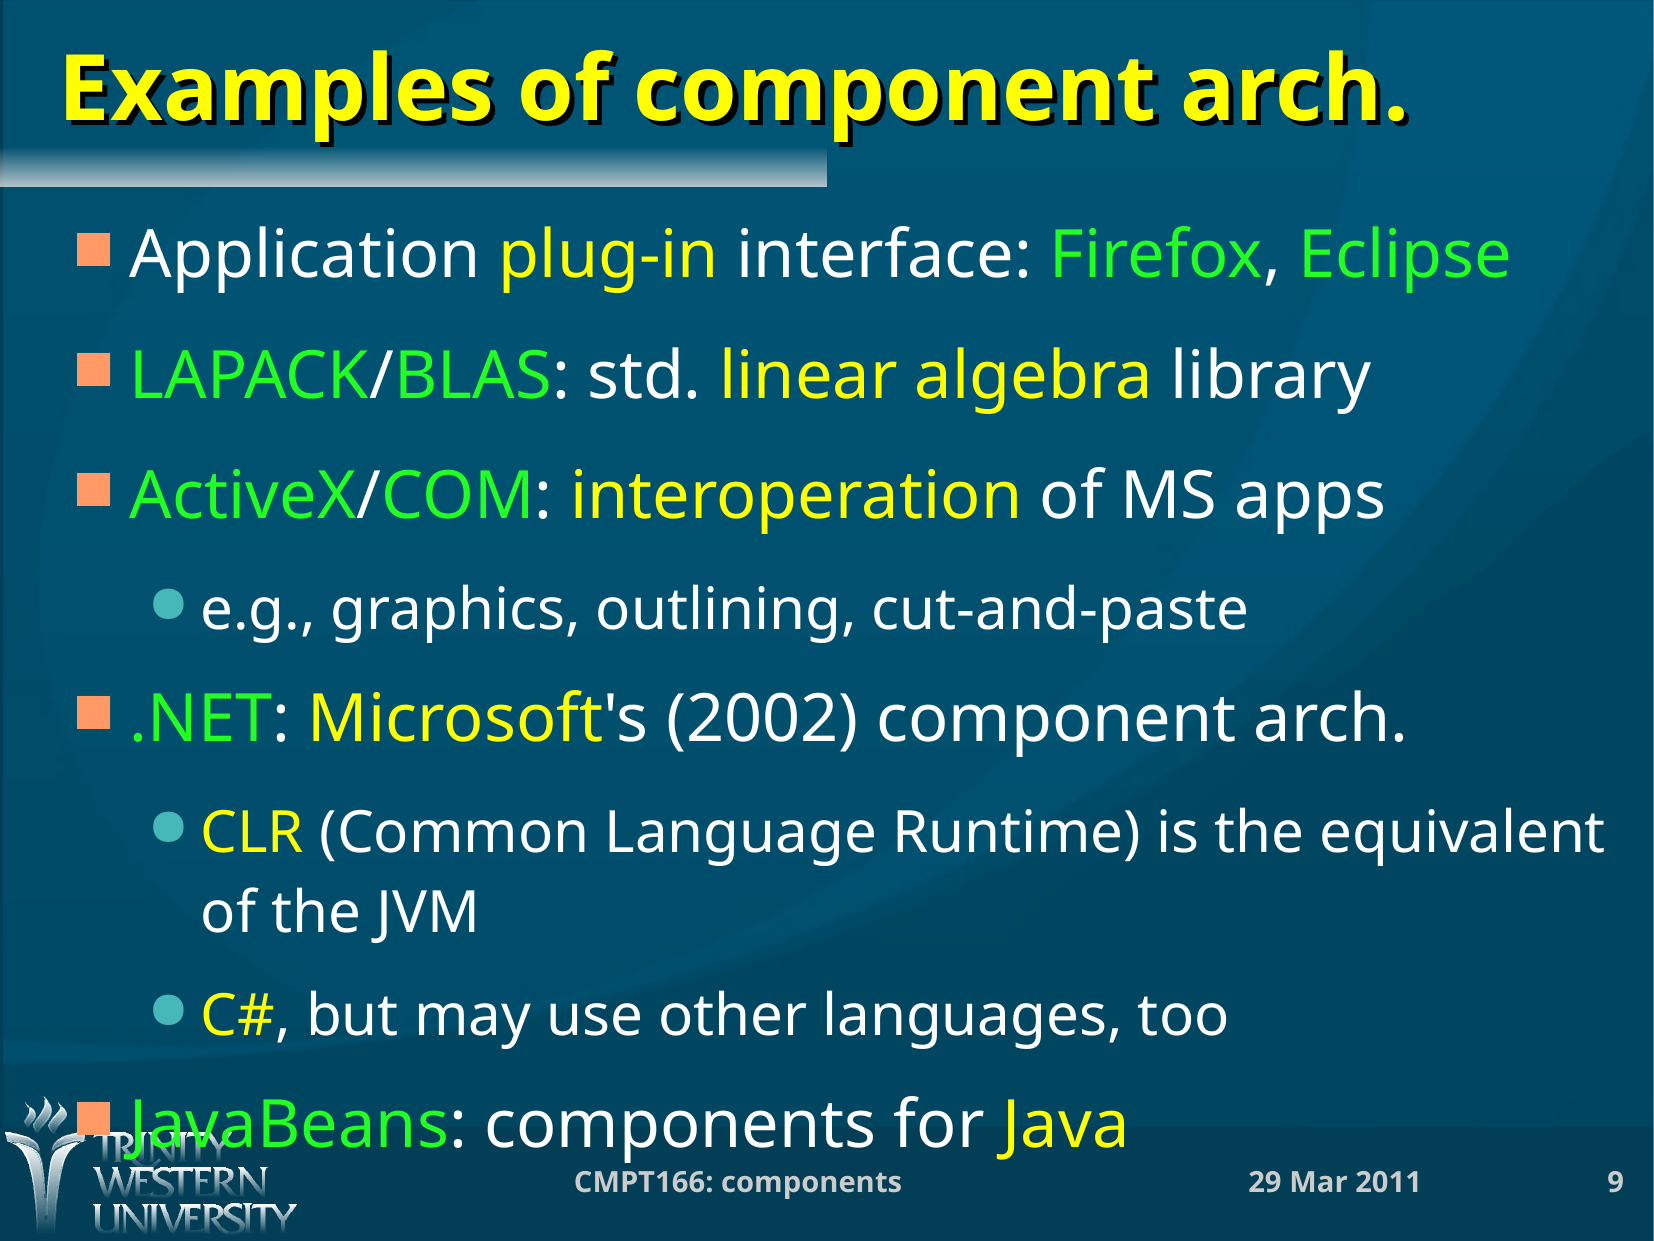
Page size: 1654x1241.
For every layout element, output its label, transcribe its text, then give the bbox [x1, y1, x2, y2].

list Application plug-in interface: Firefox, Eclipse LAPACK/BLAS: std. linear algebra library ActiveX/COM: interoperation of MS apps e.g., graphics, outlining, cut-and-paste .NET: Microsoft's (2002) component arch. CLR (Common Language Runtime) is the equivalent of the JVM C#, but may use other languages, too JavaBeans: components for Java [59, 206, 1625, 1056]
title Examples of component arch. [59, 19, 1595, 148]
picture [38, 1227, 54, 1232]
text_box Client Browser [0, 154, 827, 158]
